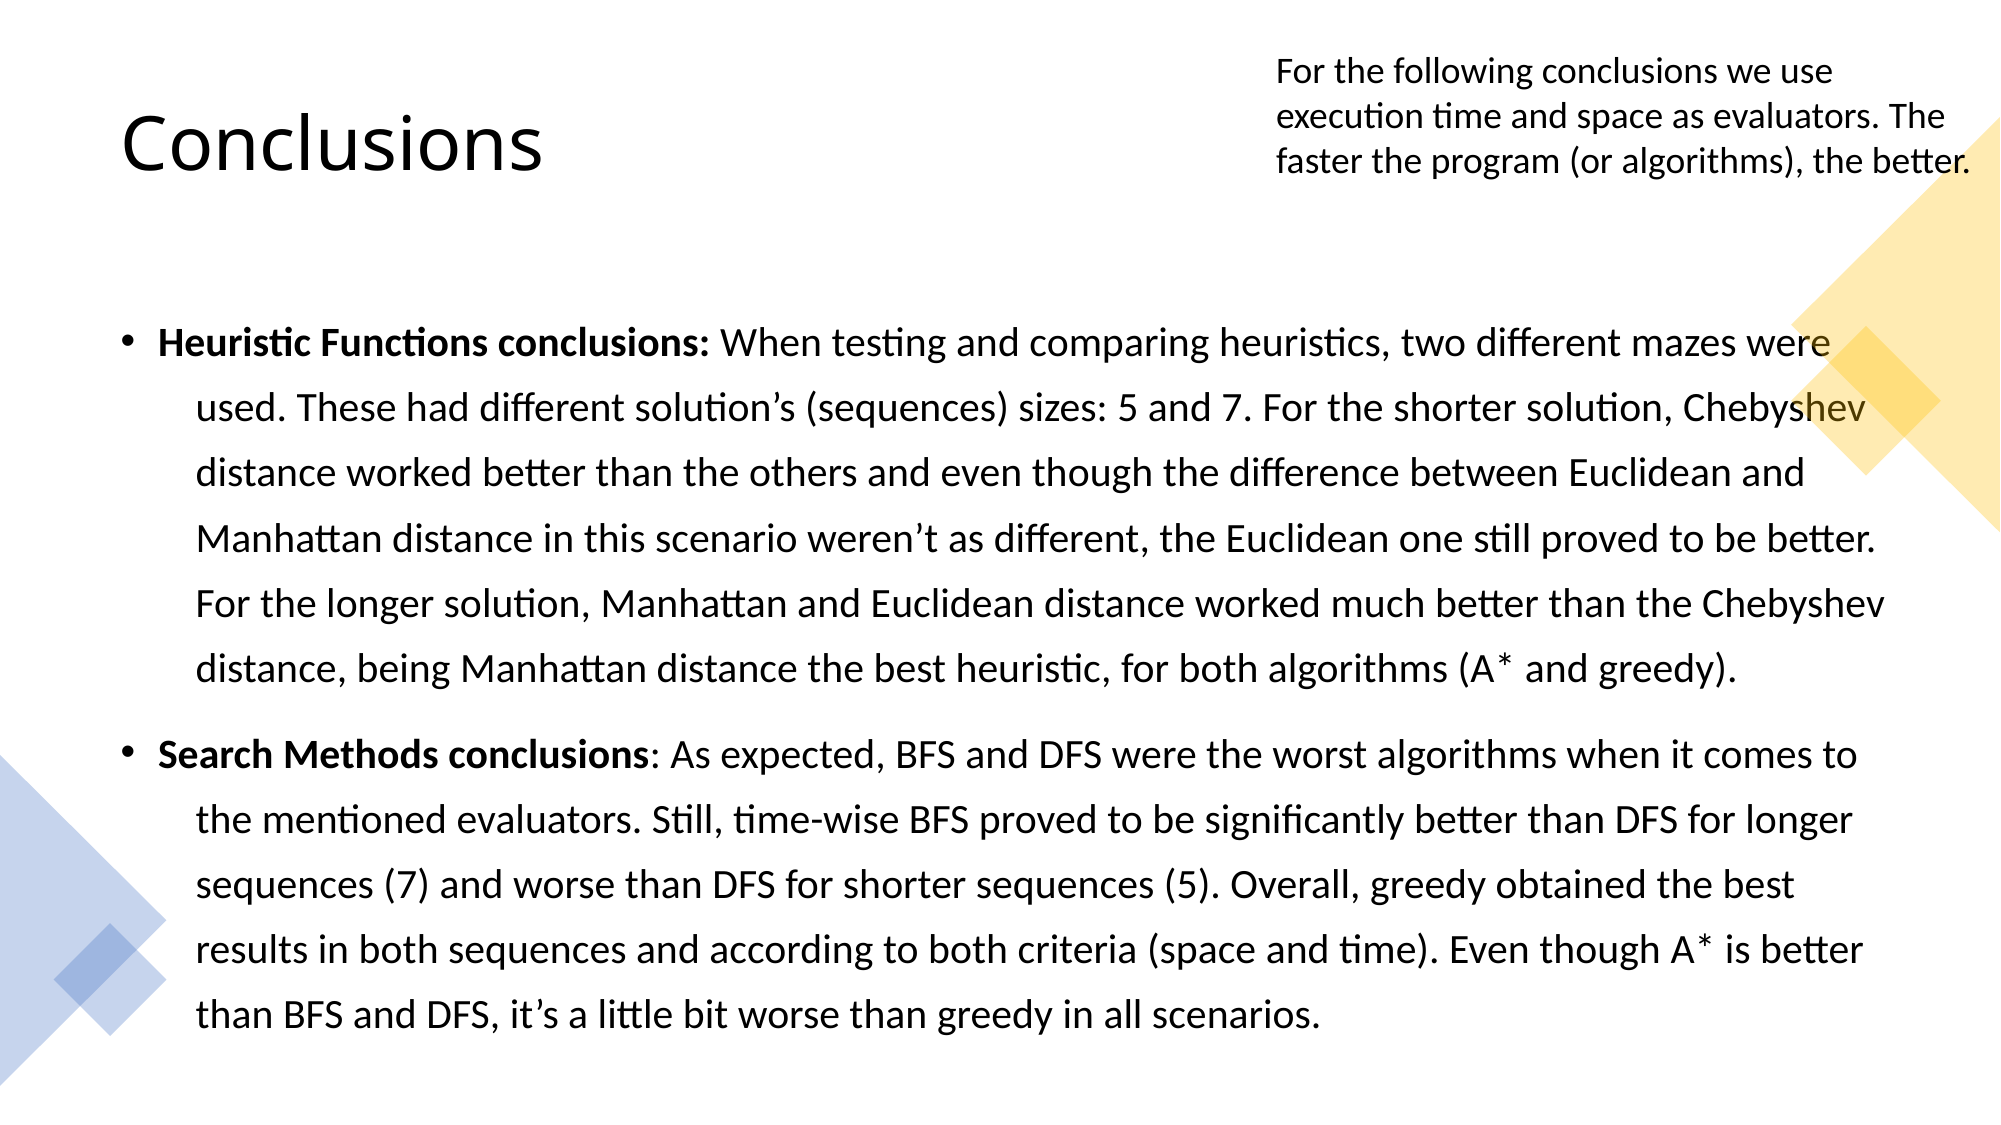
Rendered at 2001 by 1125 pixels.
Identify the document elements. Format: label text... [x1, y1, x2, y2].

text_box For the following conclusions we use execution time and space as evaluators. The faster the program (or algorithms), the better. [1261, 38, 2000, 236]
list Heuristic Functions conclusions: When testing and comparing heuristics, two different mazes were used. These had different solution’s (sequences) sizes: 5 and 7. For the shorter solution, Chebyshev distance worked better than the others and even though the difference between Euclidean and Manhattan distance in this scenario weren’t as different, the Euclidean one still proved to be better. For the longer solution, Manhattan and Euclidean distance worked much better than the Chebyshev distance, being Manhattan distance the best heuristic, for both algorithms (A* and greedy). Search Methods conclusions: As expected, BFS and DFS were the worst algorithms when it comes to the mentioned evaluators. Still, time-wise BFS proved to be significantly better than DFS for longer sequences (7) and worse than DFS for shorter sequences (5). Overall, greedy obtained the best results in both sequences and according to both criteria (space and time). Even though A* is better than BFS and DFS, it’s a little bit worse than greedy in all scenarios. [105, 292, 1916, 1086]
text_box [0, 0, 2000, 1125]
title Conclusions [105, 52, 1879, 240]
